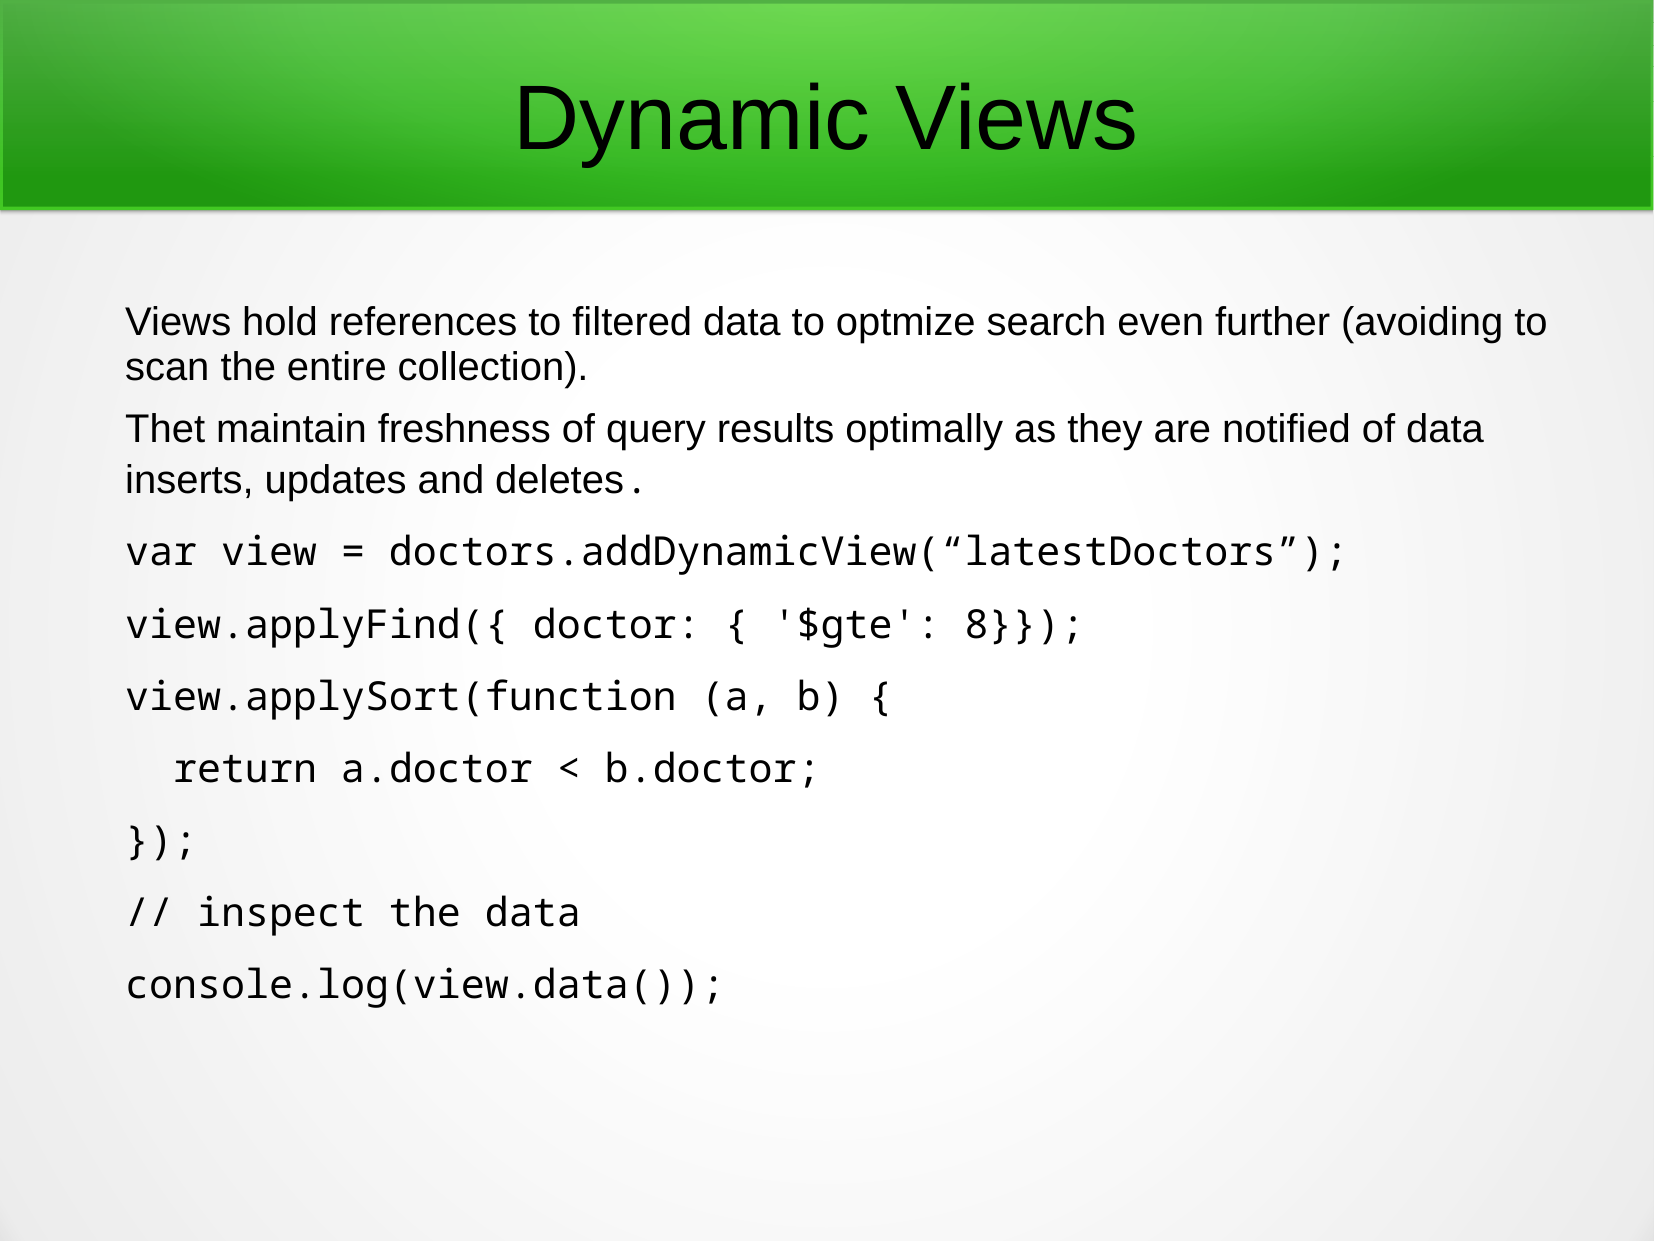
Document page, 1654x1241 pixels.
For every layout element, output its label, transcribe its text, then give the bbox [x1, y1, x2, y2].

title Dynamic Views [82, 47, 1571, 189]
list Views hold references to filtered data to optmize search even further (avoiding to scan the entire collection). Thet maintain freshness of query results optimally as they are notified of data inserts, updates and deletes. var view = doctors.addDynamicView(“latestDoctors”); view.applyFind({ doctor: { '$gte': 8}}); view.applySort(function (a, b) { return a.doctor < b.doctor; }); // inspect the data console.log(view.data()); [82, 299, 1571, 1019]
